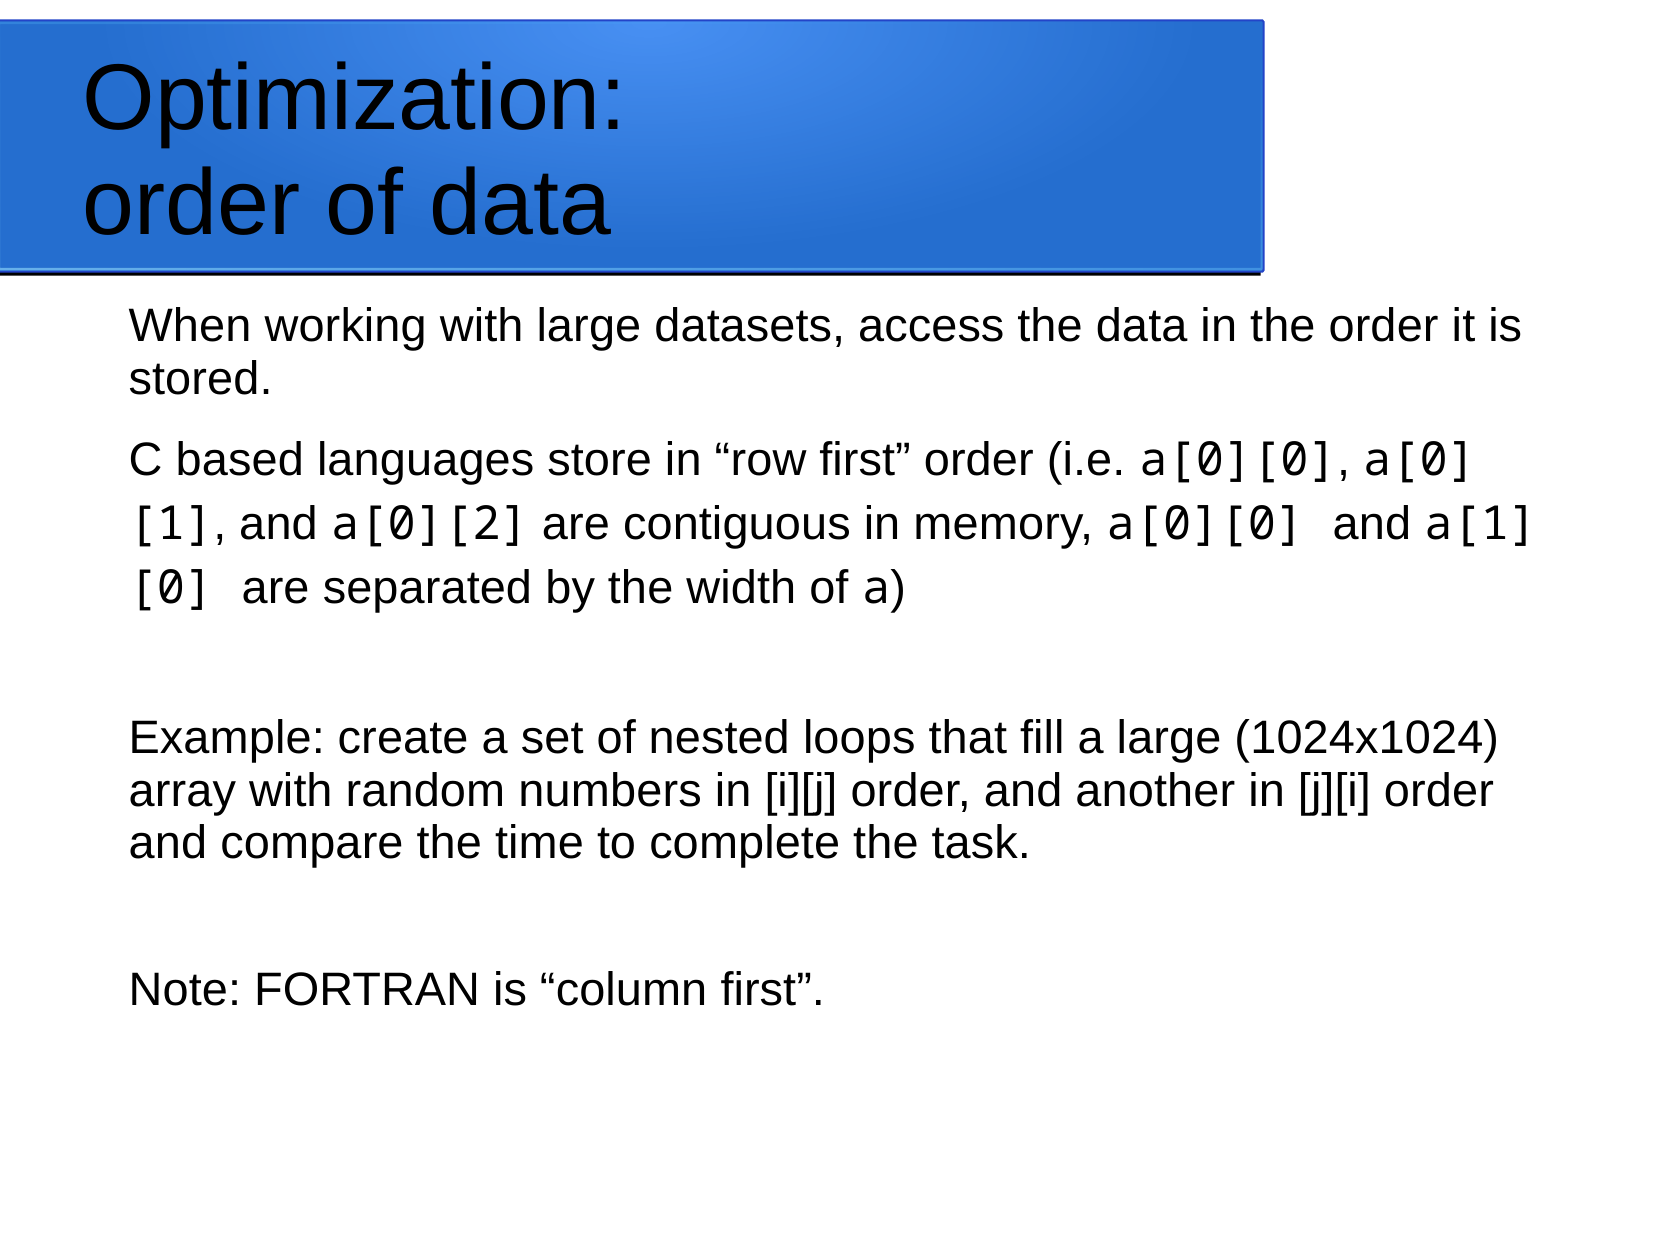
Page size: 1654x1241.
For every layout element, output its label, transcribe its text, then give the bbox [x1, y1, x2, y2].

title Optimization: order of data [82, 45, 1234, 254]
list When working with large datasets, access the data in the order it is stored. C based languages store in “row first” order (i.e. a[0][0], a[0][1], and a[0][2] are contiguous in memory, a[0][0] and a[1][0] are separated by the width of a) Example: create a set of nested loops that fill a large (1024x1024) array with random numbers in [i][j] order, and another in [j][i] order and compare the time to complete the task. Note: FORTRAN is “column first”. [82, 299, 1571, 1019]
